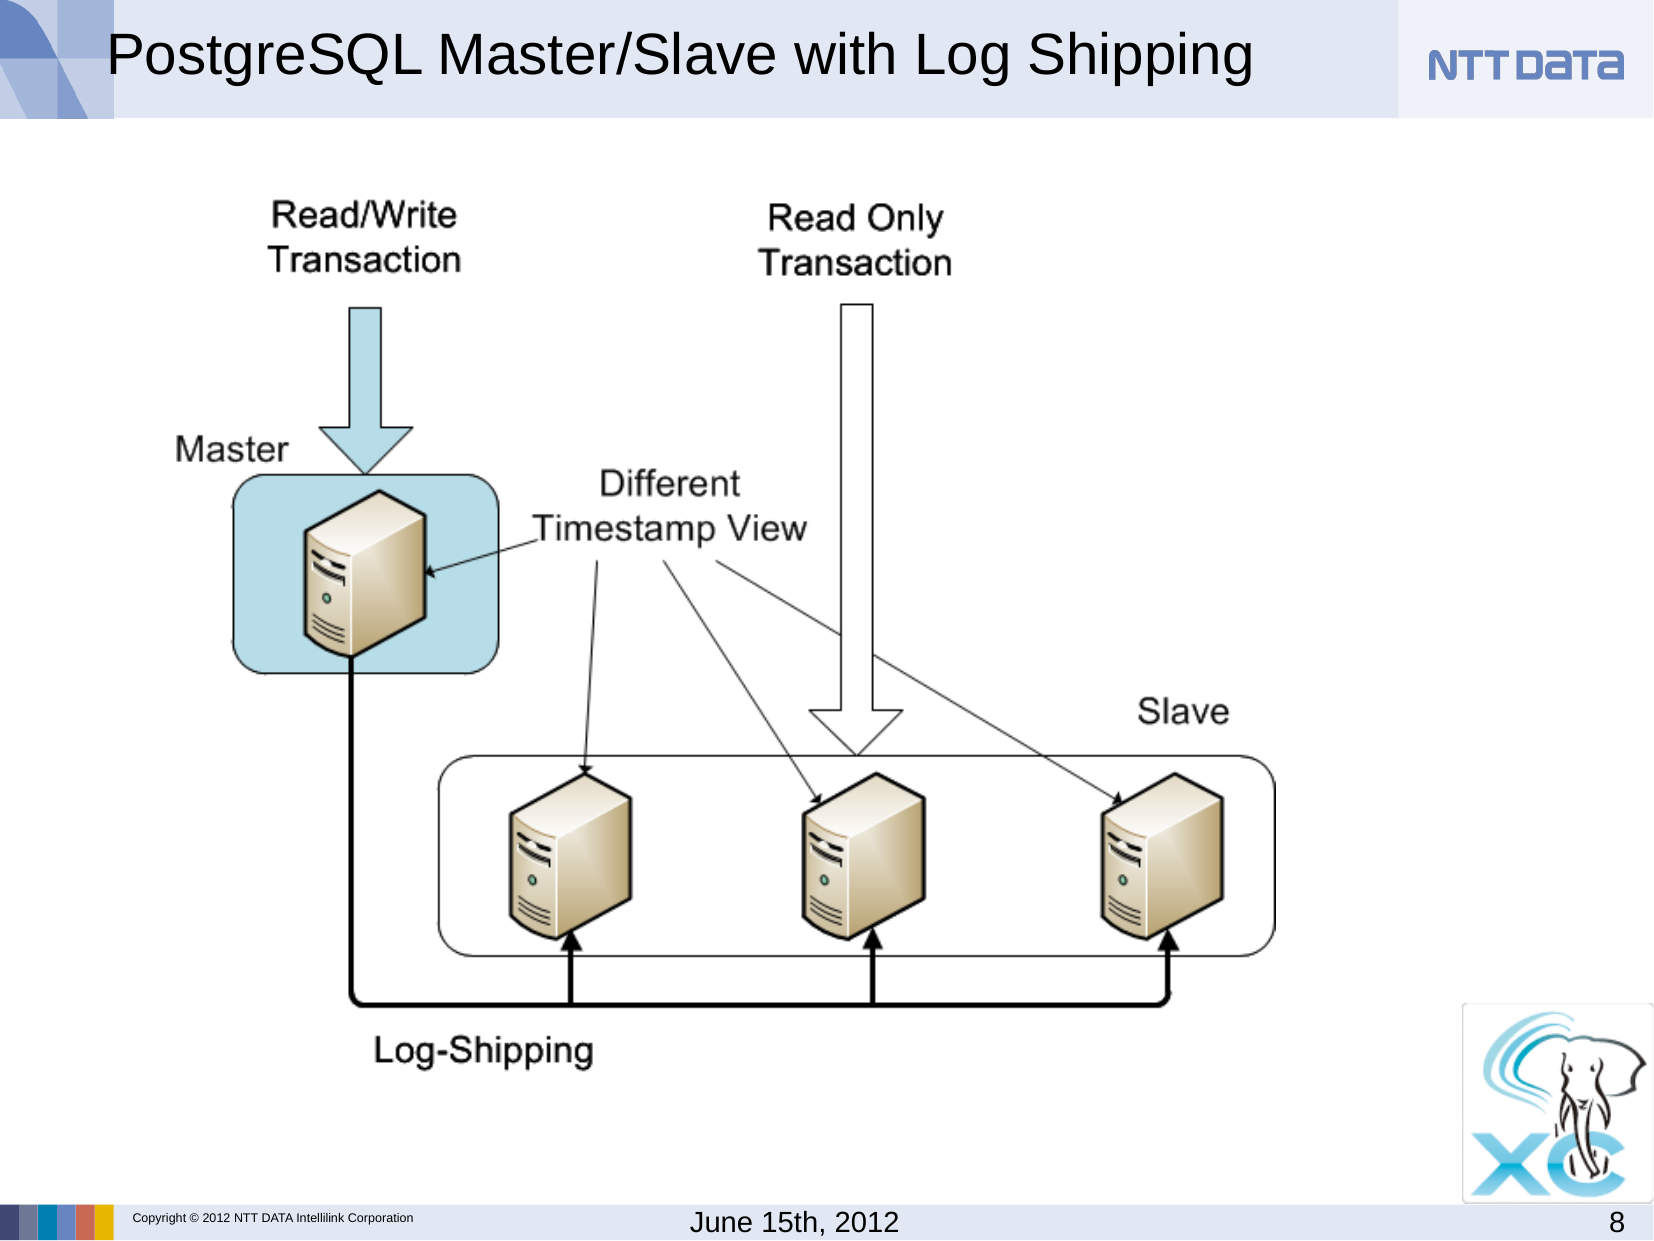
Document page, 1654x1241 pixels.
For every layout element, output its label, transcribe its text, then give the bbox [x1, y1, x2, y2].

picture [1462, 1003, 1654, 1204]
picture [175, 188, 1276, 1075]
title PostgreSQL Master/Slave with Log Shipping [106, 13, 1399, 95]
picture [0, 0, 114, 119]
picture [1429, 50, 1624, 80]
